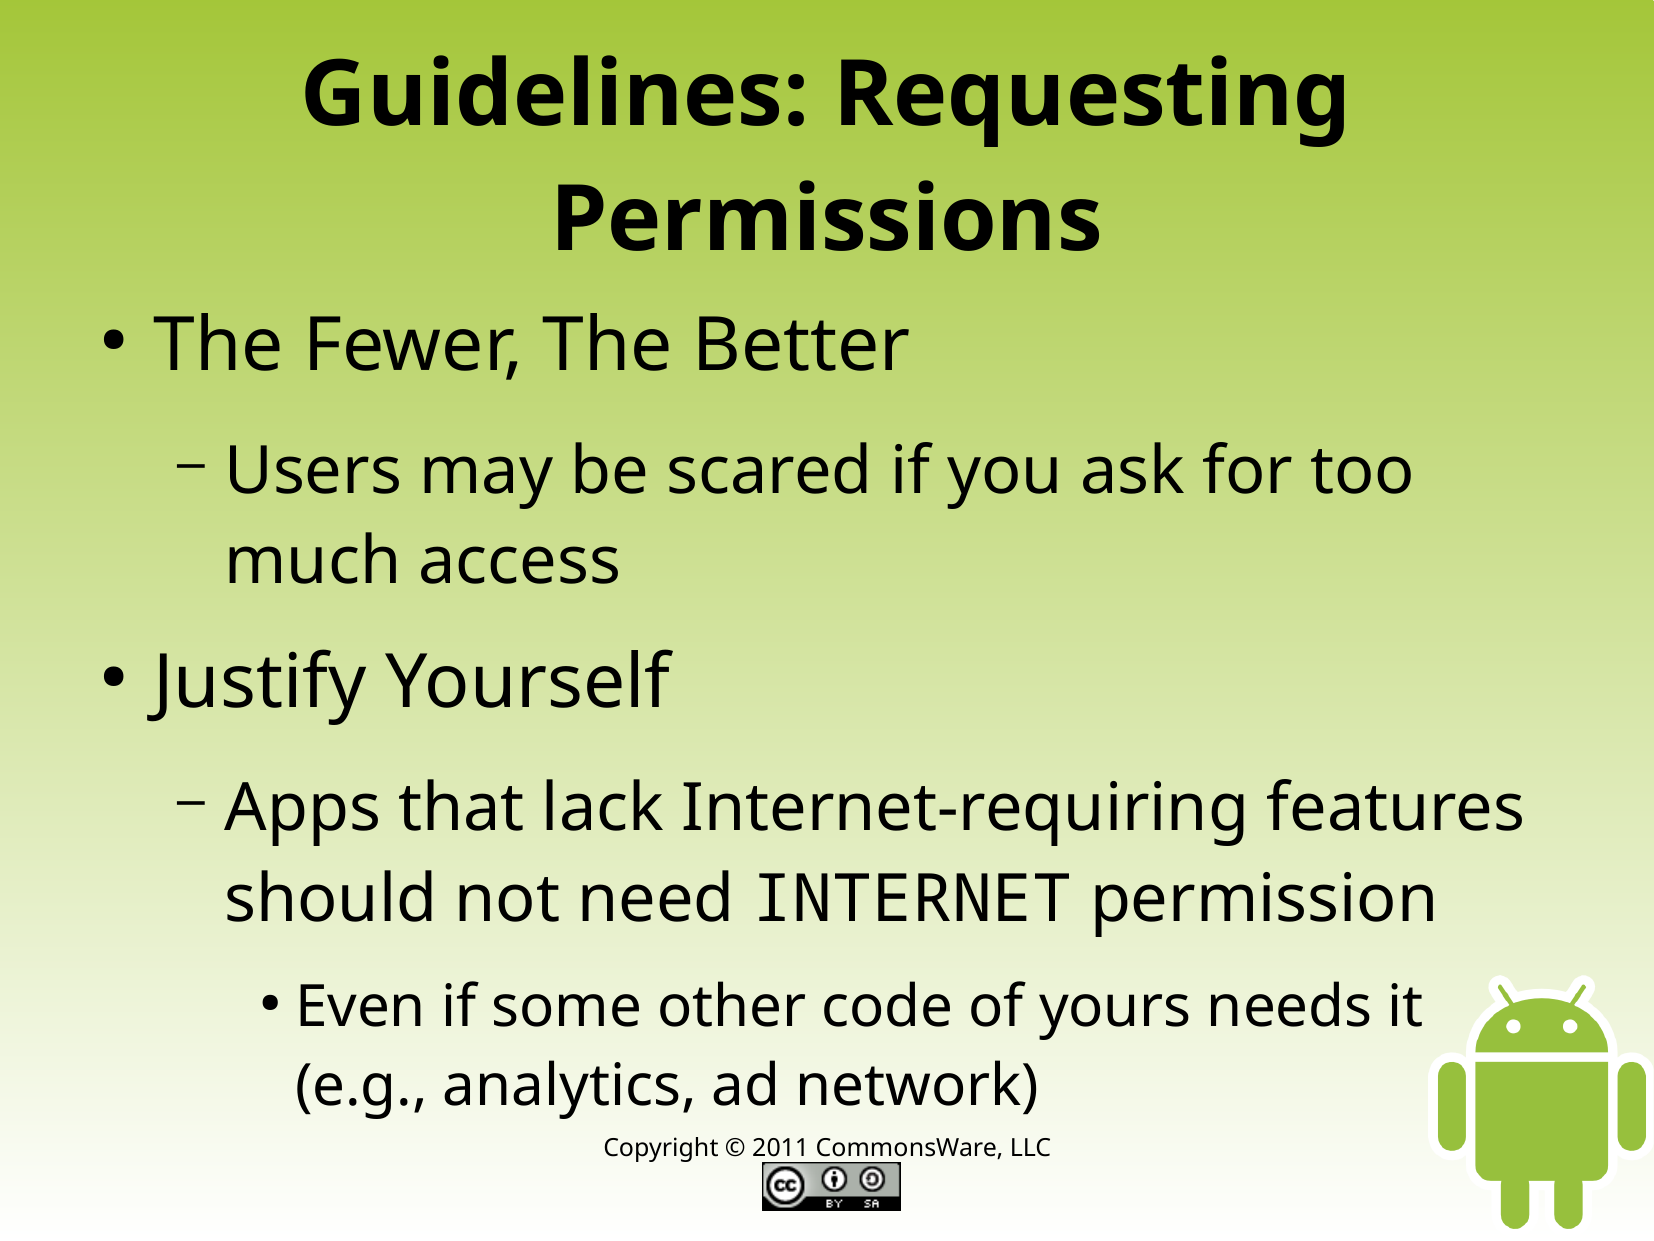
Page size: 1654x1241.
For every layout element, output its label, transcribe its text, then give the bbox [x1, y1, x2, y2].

picture [1428, 975, 1654, 1238]
list The Fewer, The Better Users may be scared if you ask for too much access Justify Yourself Apps that lack Internet-requiring features should not need INTERNET permission Even if some other code of yours needs it (e.g., analytics, ad network) [82, 290, 1538, 1088]
title Guidelines: Requesting Permissions [82, 49, 1571, 257]
picture [762, 1162, 901, 1211]
